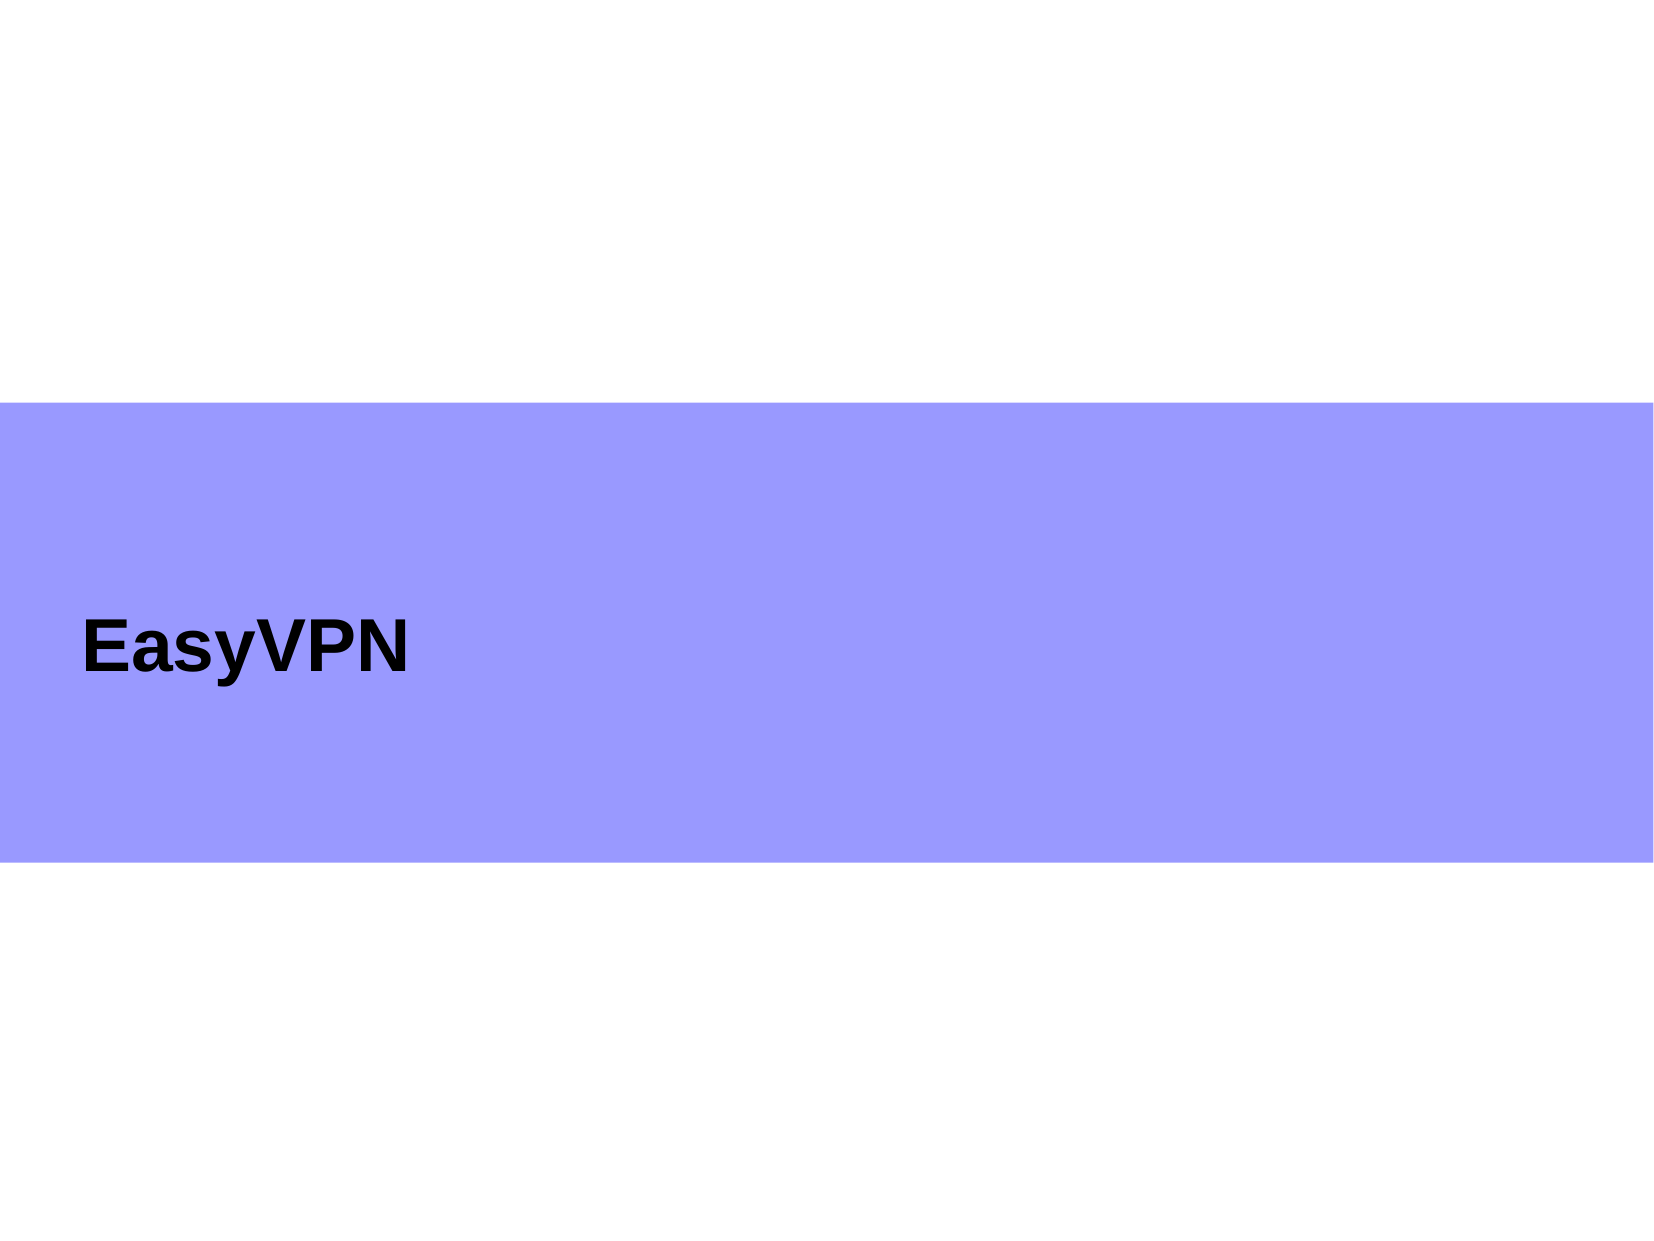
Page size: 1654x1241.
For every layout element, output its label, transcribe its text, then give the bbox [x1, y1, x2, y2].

text_box EasyVPN [67, 600, 1530, 772]
